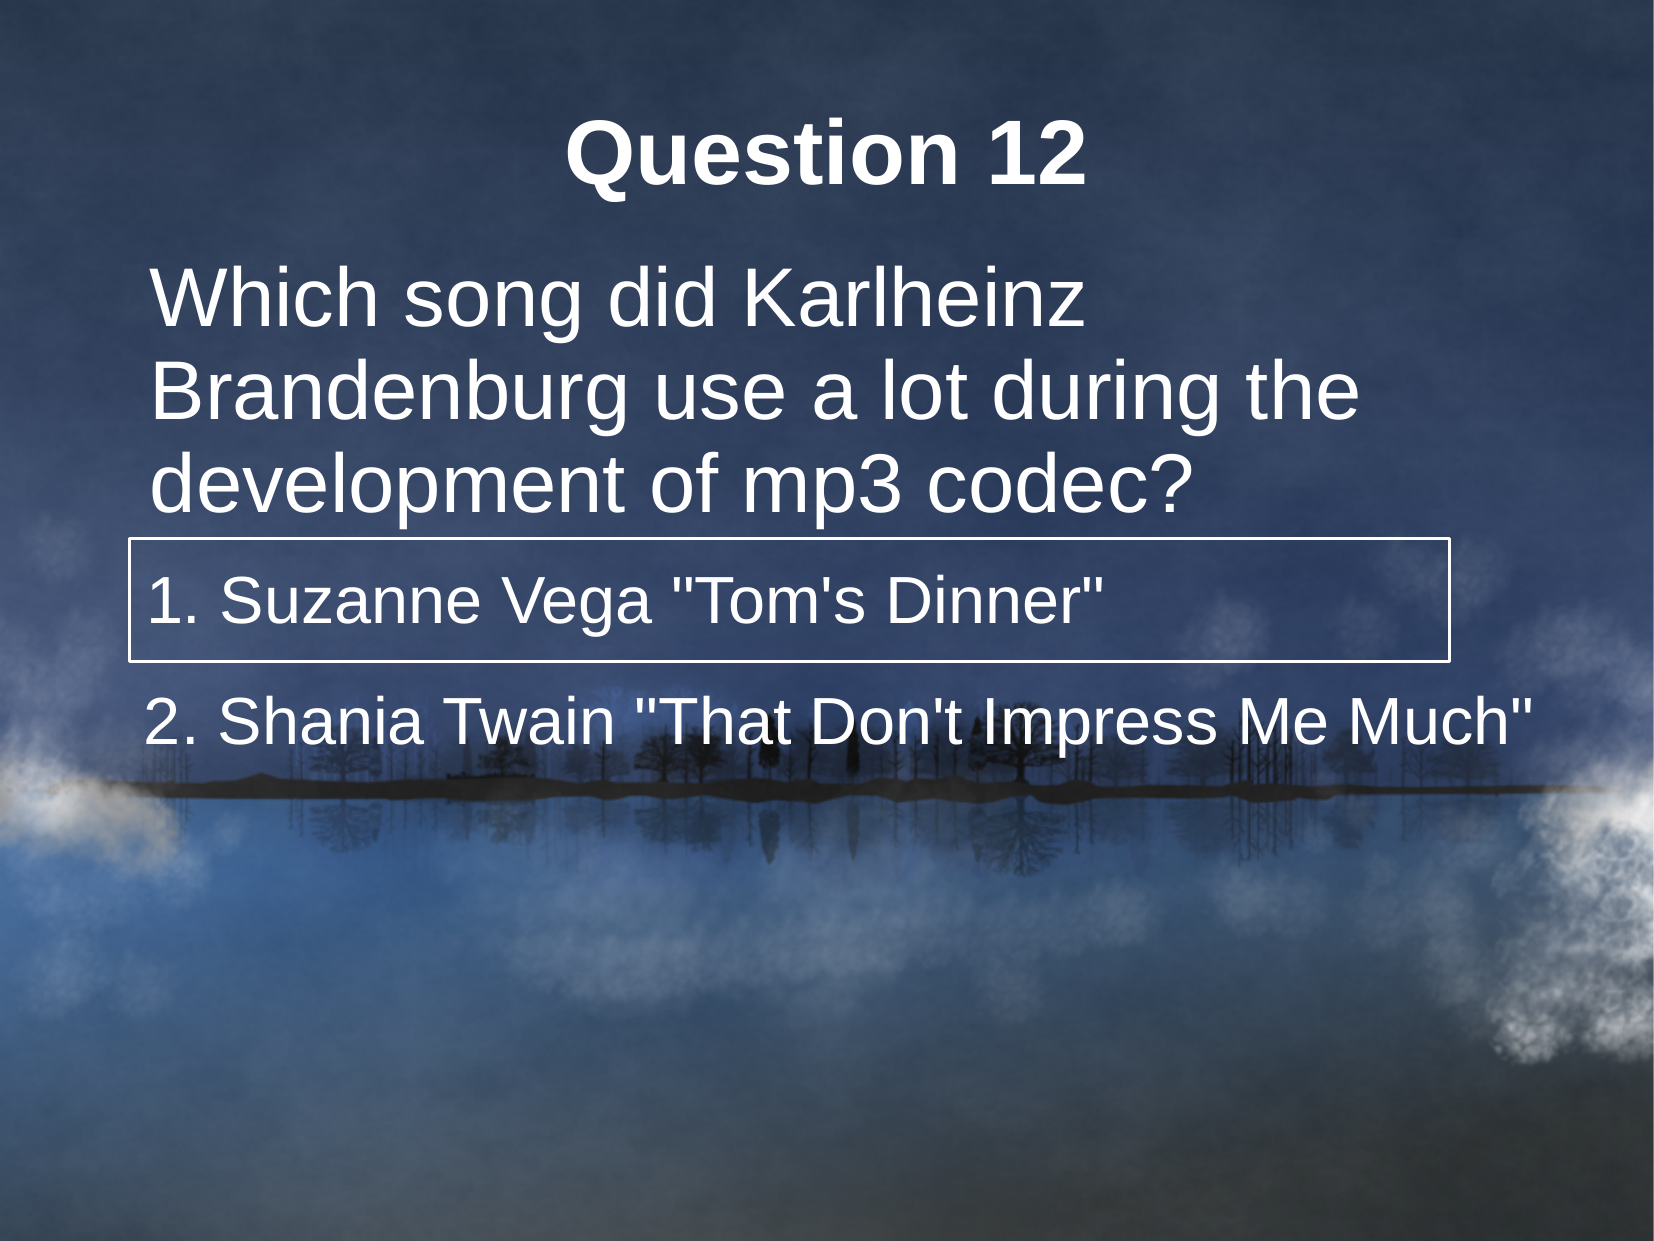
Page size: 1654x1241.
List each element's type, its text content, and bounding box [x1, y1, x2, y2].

text_box 2. Shania Twain "That Don't Impress Me Much" [129, 676, 1561, 840]
text_box Which song did Karlheinz Brandenburg use a lot during the development of mp3 codec? [135, 243, 1486, 537]
text_box [129, 538, 1450, 662]
title Question 12 [82, 49, 1571, 257]
picture [0, 0, 1654, 1241]
text_box 1. Suzanne Vega "Tom's Dinner" [131, 555, 1531, 676]
